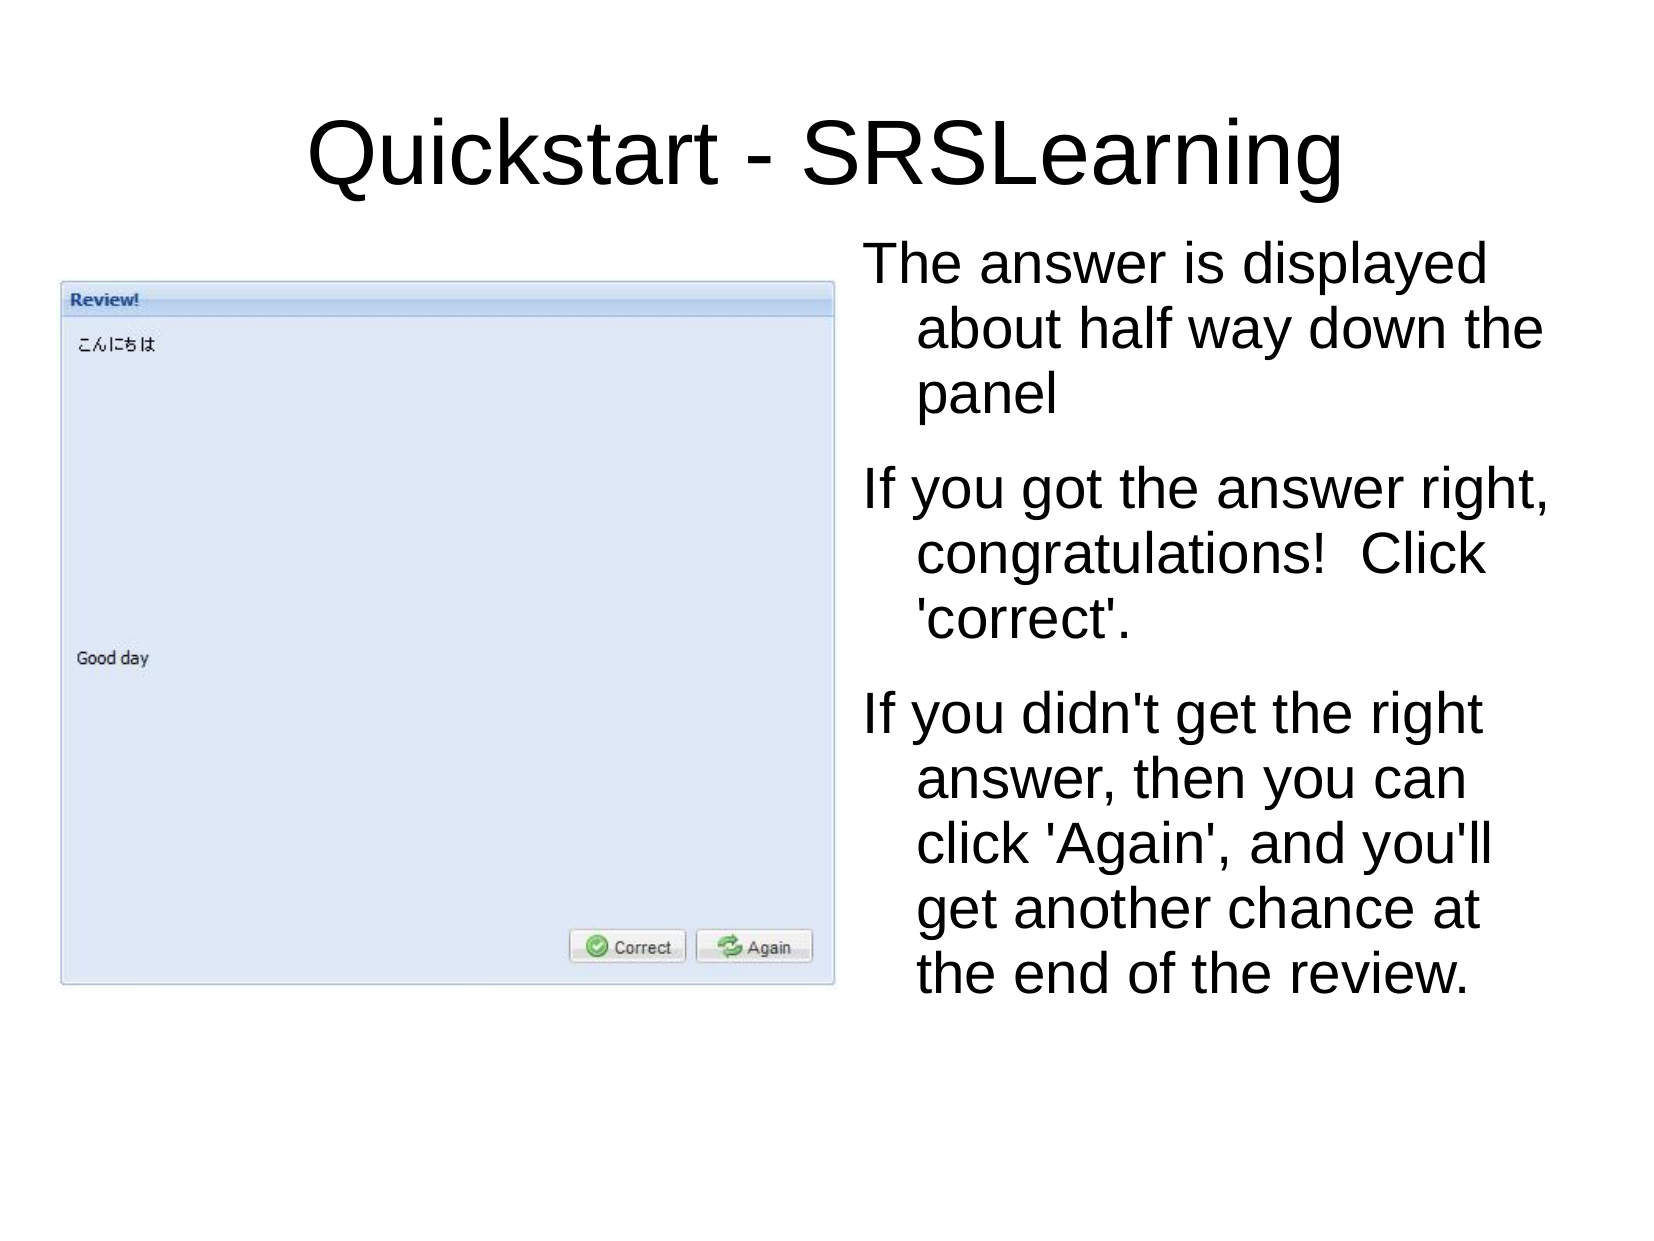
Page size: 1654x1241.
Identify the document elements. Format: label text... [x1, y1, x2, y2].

list The answer is displayed about half way down the panel If you got the answer right, congratulations! Click 'correct'. If you didn't get the right answer, then you can click 'Again', and you'll get another chance at the end of the review. [845, 231, 1572, 1050]
title Quickstart - SRSLearning [82, 49, 1571, 257]
picture [56, 278, 840, 991]
